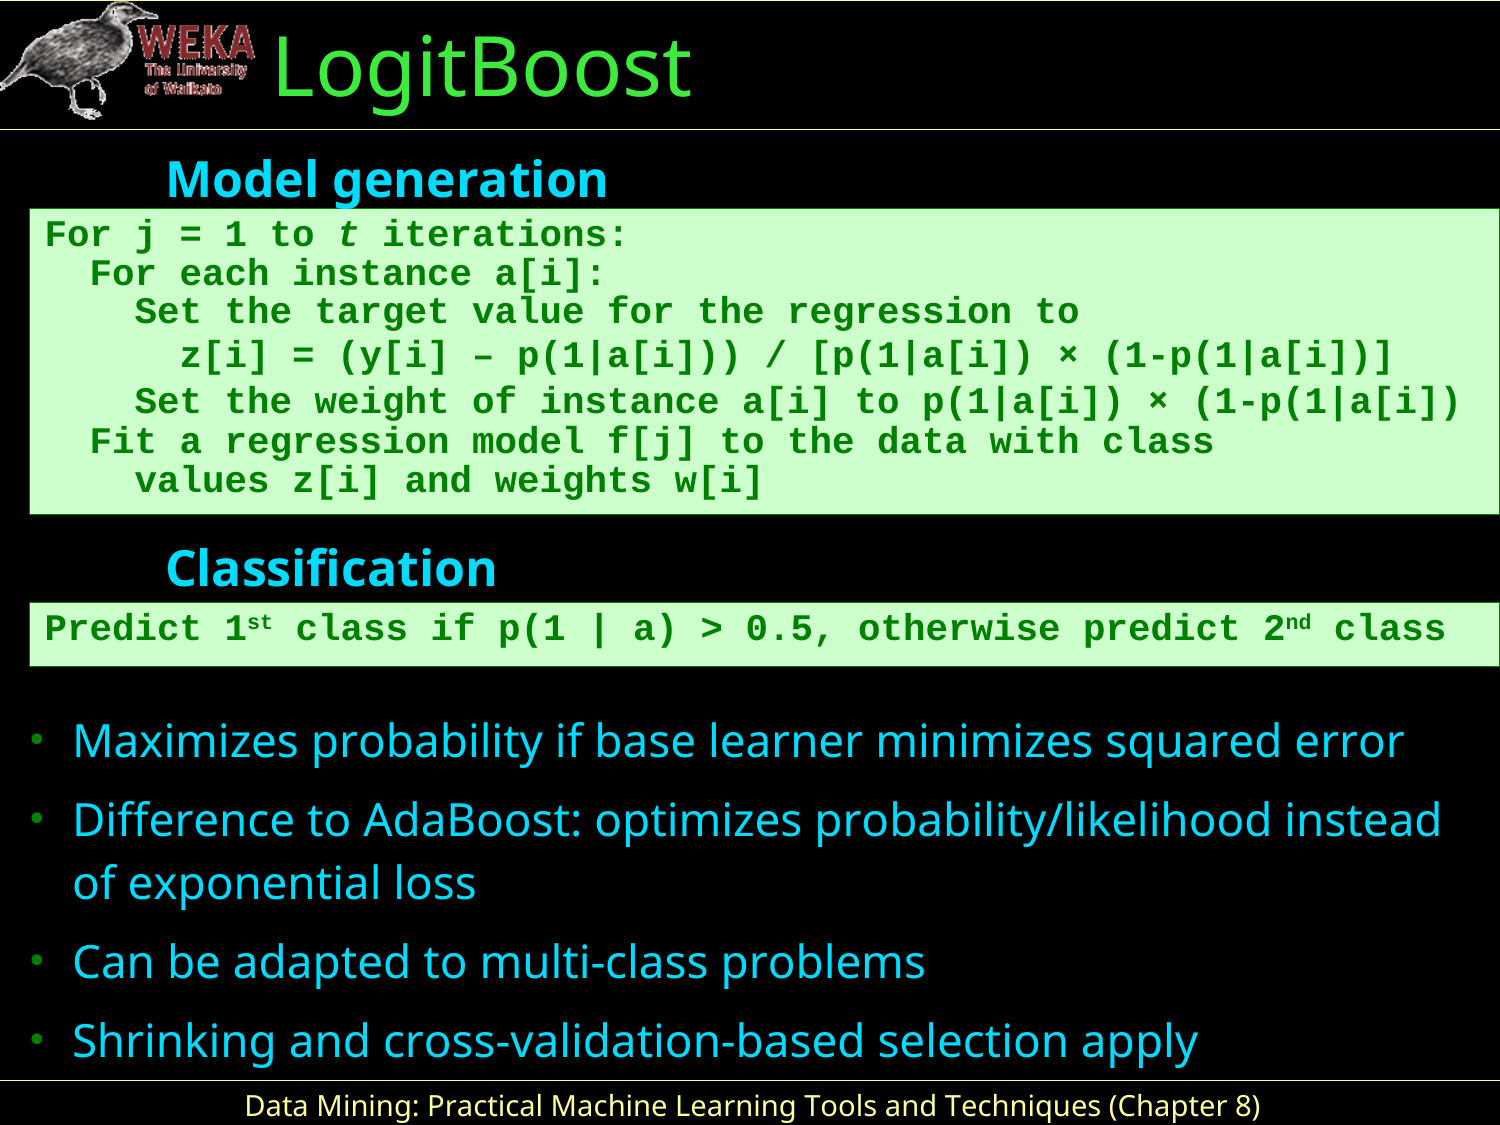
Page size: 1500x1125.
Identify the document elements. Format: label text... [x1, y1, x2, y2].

list Maximizes probability if base learner minimizes squared error Difference to AdaBoost: optimizes probability/likelihood instead of exponential loss Can be adapted to multi-class problems Shrinking and cross-validation-based selection apply [29, 708, 1477, 1061]
picture [0, 1, 263, 129]
text_box For j = 1 to t iterations: For each instance a[i]: Set the target value for the regression to z[i] = (y[i] – p(1|a[i])) / [p(1|a[i]) × (1-p(1|a[i])] Set the weight of instance a[i] to p(1|a[i]) × (1-p(1|a[i]) Fit a regression model f[j] to the data with class values z[i] and weights w[i] [29, 208, 1500, 515]
text_box Predict 1st class if p(1 | a) > 0.5, otherwise predict 2nd class [29, 602, 1500, 667]
text_box Model generation [150, 136, 1338, 227]
text_box Classification [150, 525, 1338, 602]
title LogitBoost [263, 0, 1500, 159]
